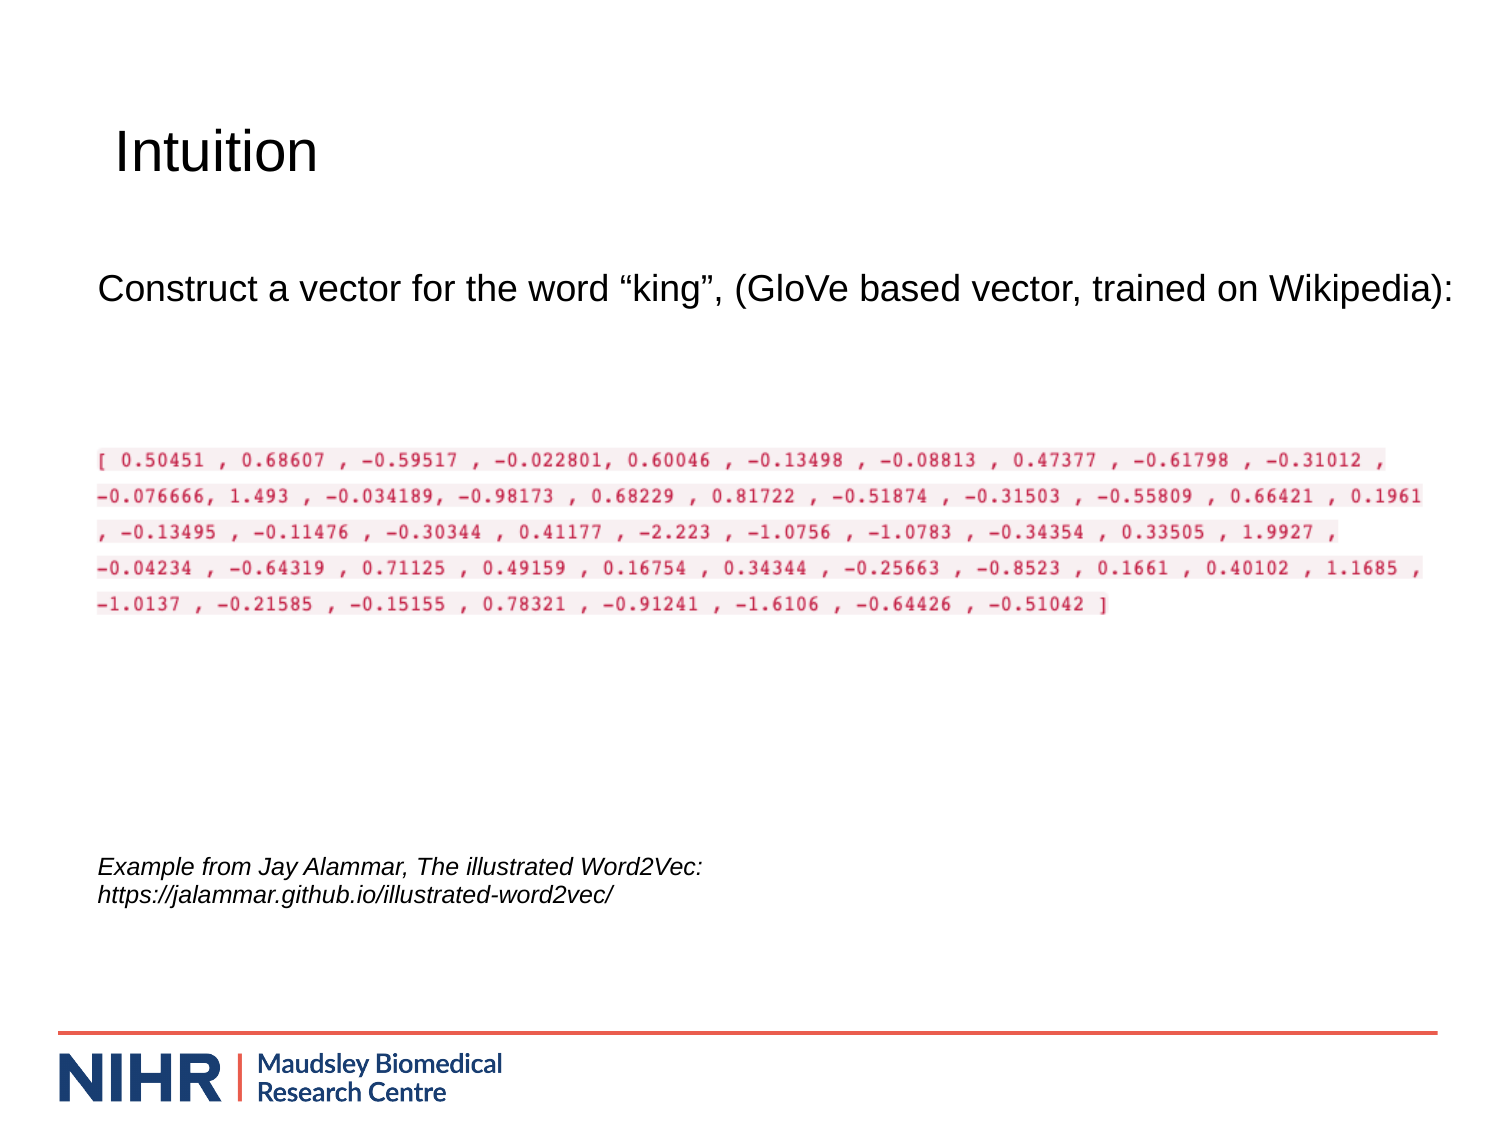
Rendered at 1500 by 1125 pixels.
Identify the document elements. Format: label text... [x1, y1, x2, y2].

picture [47, 425, 1489, 638]
picture [29, 1018, 531, 1125]
text_box Intuition [100, 113, 1105, 192]
text_box Construct a vector for the word “king”, (GloVe based vector, trained on Wikipedia): [82, 259, 1470, 359]
text_box Example from Jay Alammar, The illustrated Word2Vec: https://jalammar.github.io/illustrated-word2vec/ [82, 845, 1500, 962]
